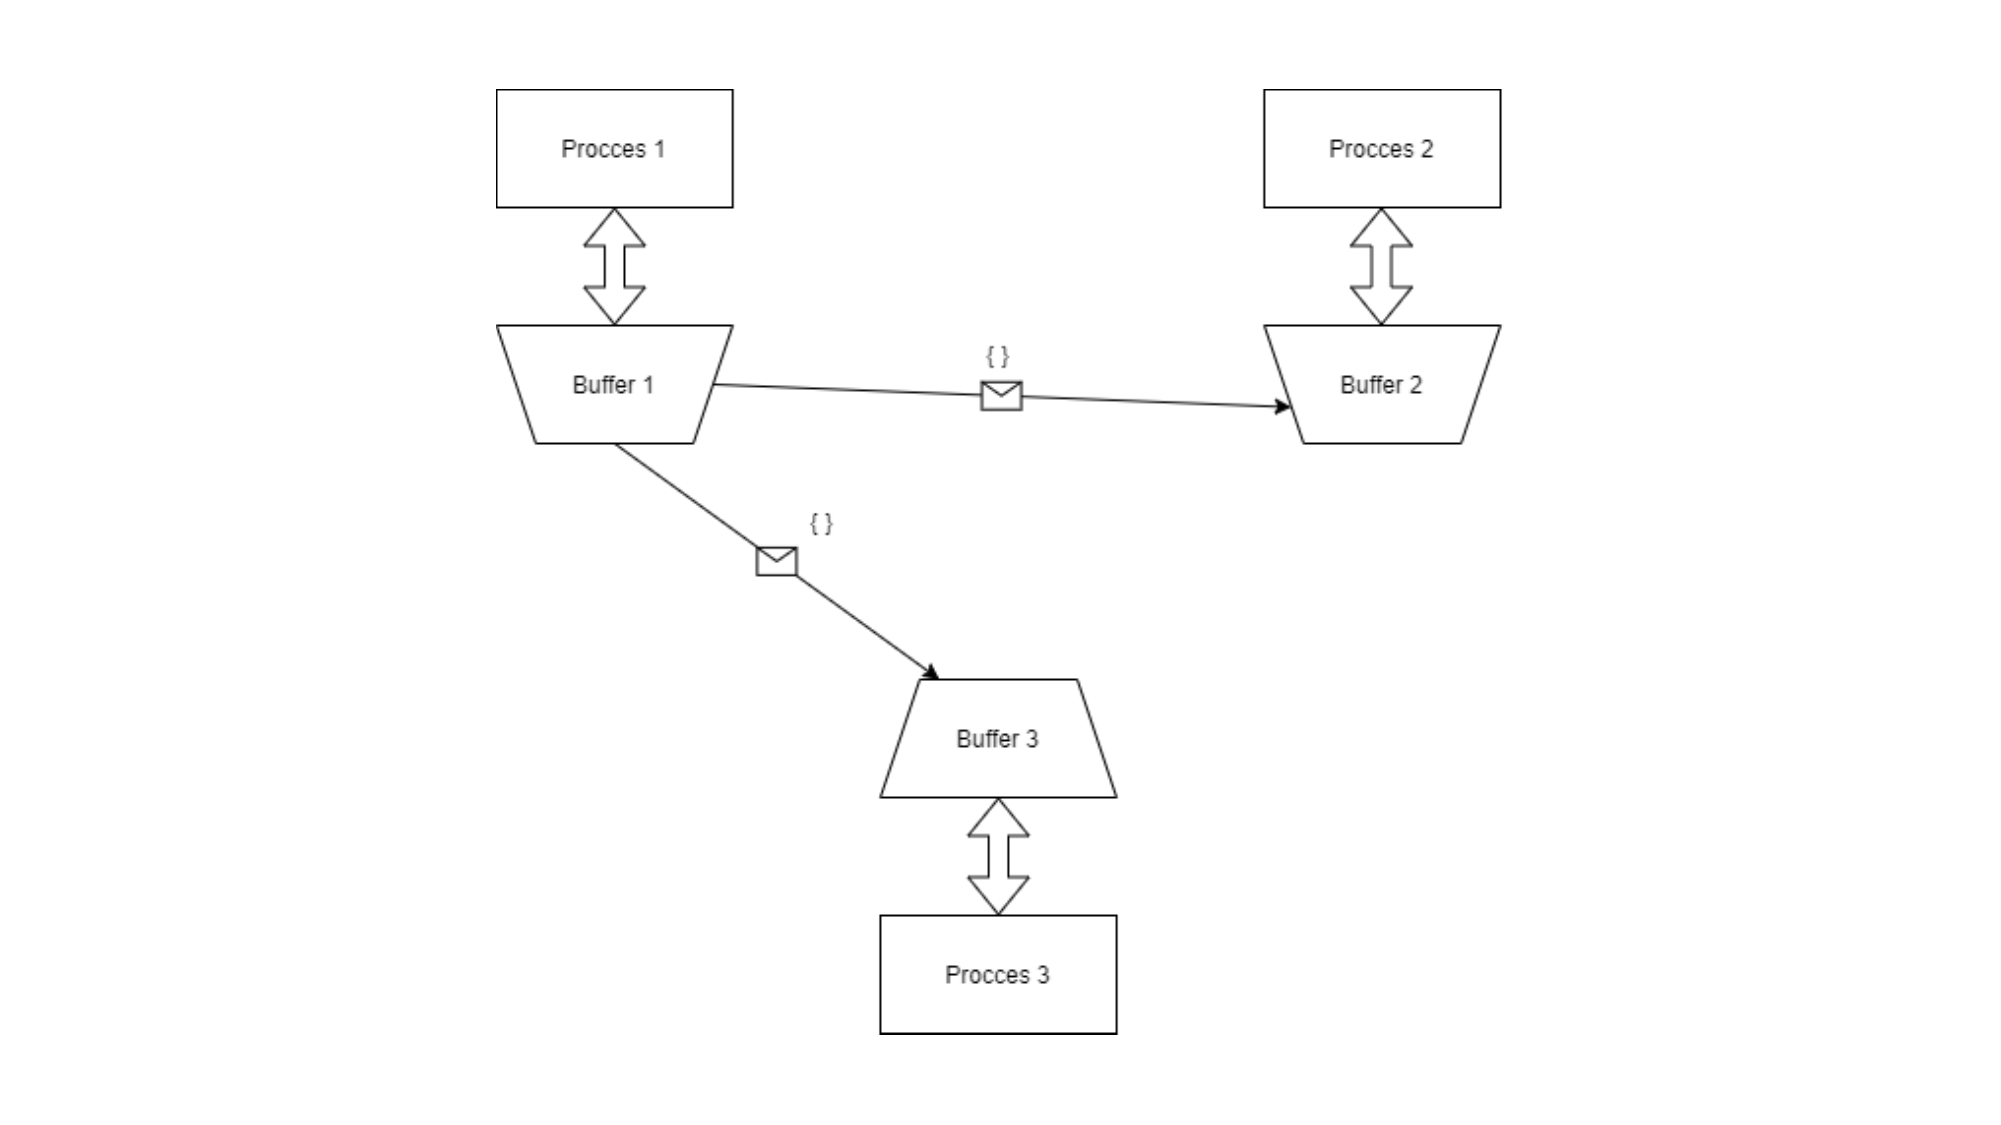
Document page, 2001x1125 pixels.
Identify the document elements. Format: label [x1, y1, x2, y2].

picture [496, 89, 1504, 1035]
